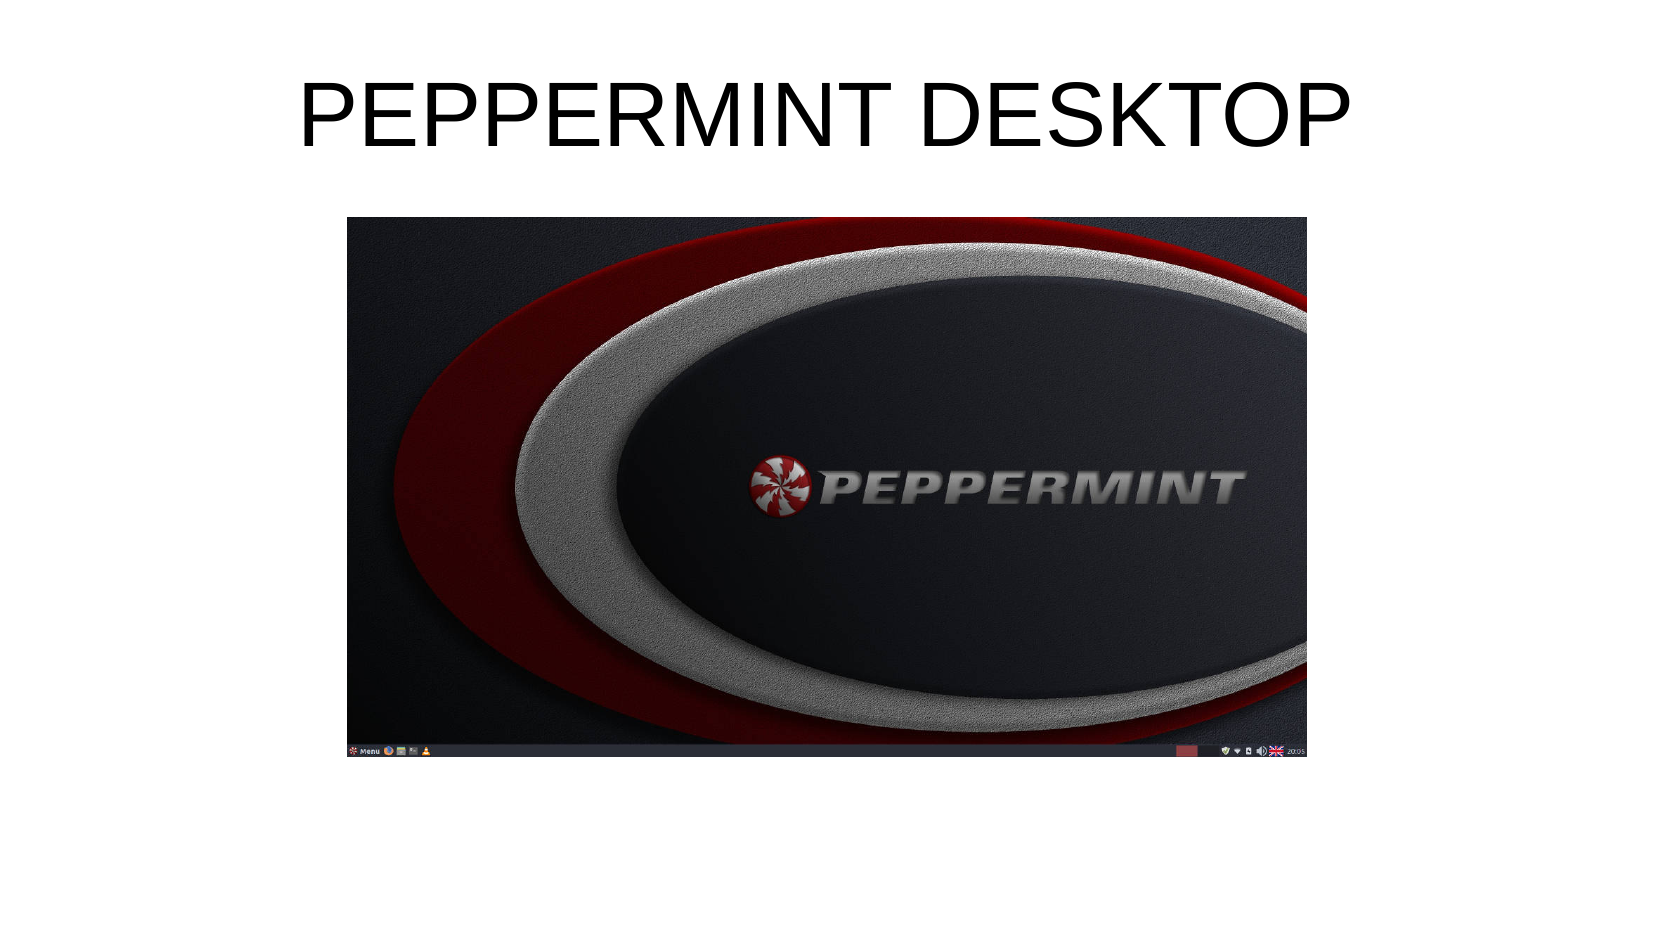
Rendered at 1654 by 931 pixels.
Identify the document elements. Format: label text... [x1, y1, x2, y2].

picture [347, 217, 1307, 758]
title PEPPERMINT DESKTOP [82, 37, 1571, 193]
